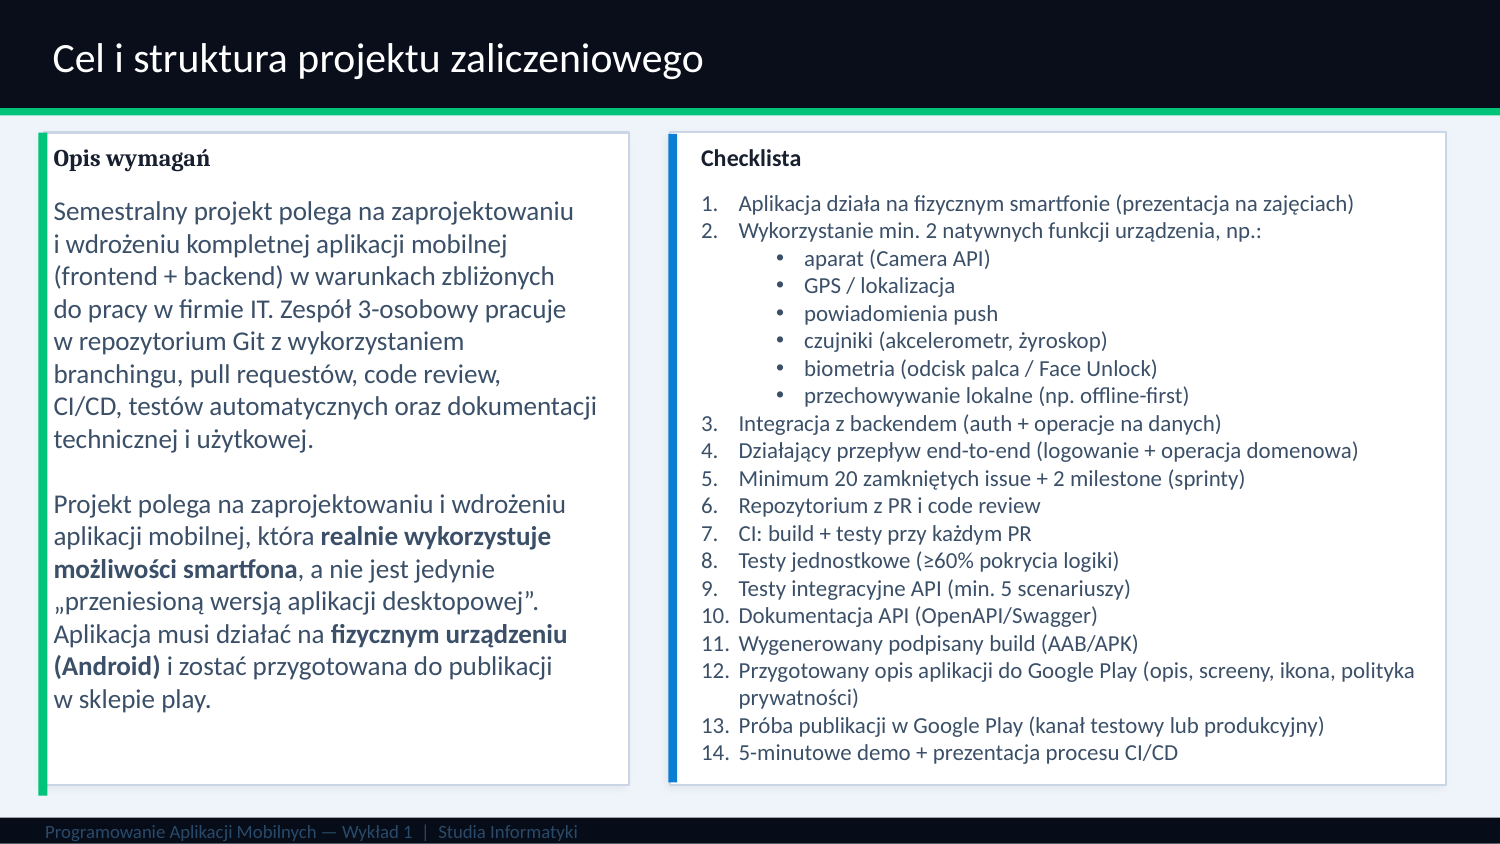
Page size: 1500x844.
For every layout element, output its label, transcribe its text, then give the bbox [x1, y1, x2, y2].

text_box [668, 132, 1447, 786]
text_box Aplikacja działa na fizycznym smartfonie (prezentacja na zajęciach) Wykorzystanie min. 2 natywnych funkcji urządzenia, np.: aparat (Camera API) GPS / lokalizacja powiadomienia push czujniki (akcelerometr, żyroskop) biometria (odcisk palca / Face Unlock) przechowywanie lokalne (np. offline-first) Integracja z backendem (auth + operacje na danych) Działający przepływ end-to-end (logowanie + operacja domenowa) Minimum 20 zamkniętych issue + 2 milestone (sprinty) Repozytorium z PR i code review CI: build + testy przy każdym PR Testy jednostkowe (≥60% pokrycia logiki) Testy integracyjne API (min. 5 scenariuszy) Dokumentacja API (OpenAPI/Swagger) Wygenerowany podpisany build (AAB/APK) Przygotowany opis aplikacji do Google Play (opis, screeny, ikona, polityka prywatności) Próba publikacji w Google Play (kanał testowy lub produkcyjny) 5-minutowe demo + prezentacja procesu CI/CD [700, 177, 1420, 777]
text_box Semestralny projekt polega na zaprojektowaniu i wdrożeniu kompletnej aplikacji mobilnej (frontend + backend) w warunkach zbliżonych do pracy w firmie IT. Zespół 3-osobowy pracuje w repozytorium Git z wykorzystaniem branchingu, pull requestów, code review, CI/CD, testów automatycznych oraz dokumentacji technicznej i użytkowej. Projekt polega na zaprojektowaniu i wdrożeniu aplikacji mobilnej, która realnie wykorzystuje możliwości smartfona, a nie jest jedynie „przeniesioną wersją aplikacji desktopowej”. Aplikacja musi działać na fizycznym urządzeniu (Android) i zostać przygotowana do publikacji w sklepie play. [53, 193, 601, 786]
text_box Opis wymagań [53, 134, 521, 179]
text_box [0, 0, 1500, 116]
text_box [0, 817, 1500, 844]
text_box Checklista [700, 134, 1168, 179]
text_box Programowanie Aplikacji Mobilnych — Wykład 1 | Studia Informatyki [44, 818, 1455, 843]
text_box [38, 132, 629, 796]
text_box Cel i struktura projektu zaliczeniowego [52, 8, 1448, 102]
